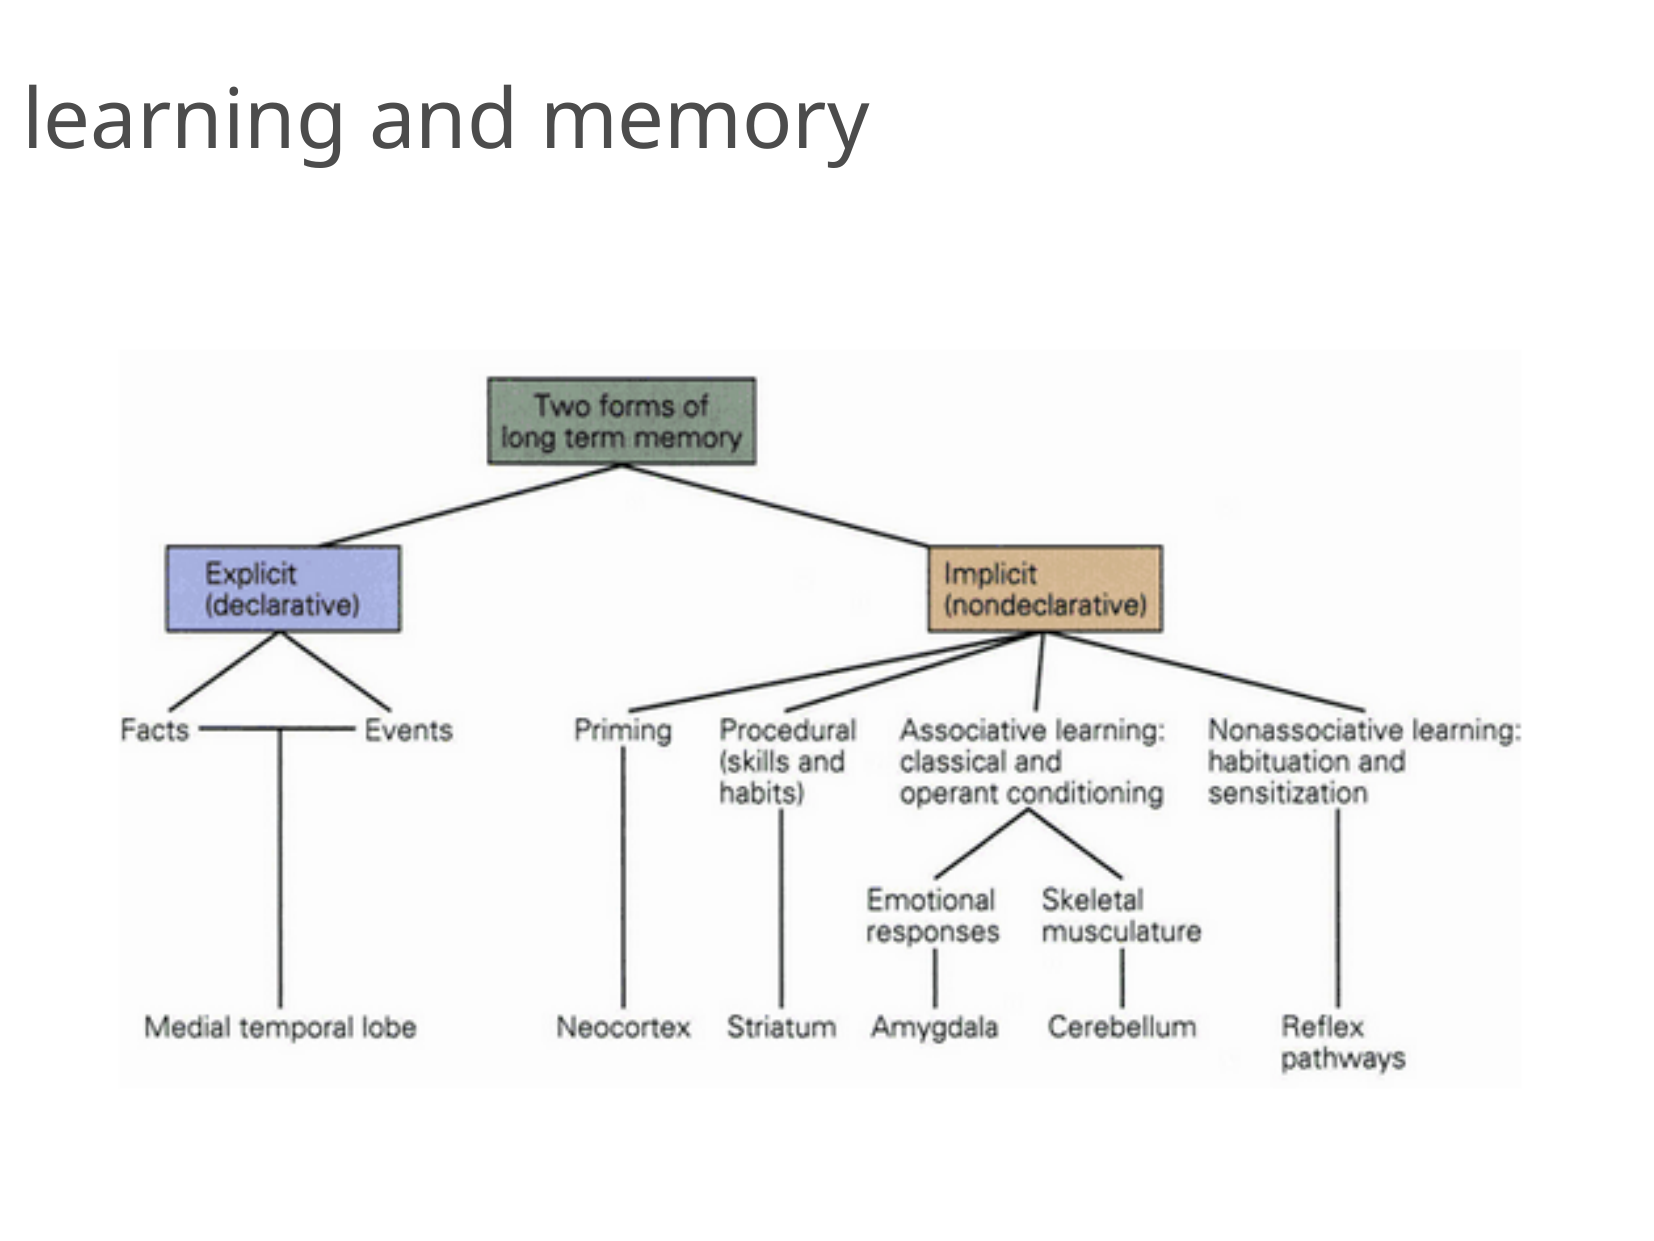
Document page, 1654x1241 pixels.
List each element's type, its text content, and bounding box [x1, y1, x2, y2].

title learning and memory [22, 19, 1654, 213]
picture [60, 330, 1561, 1111]
